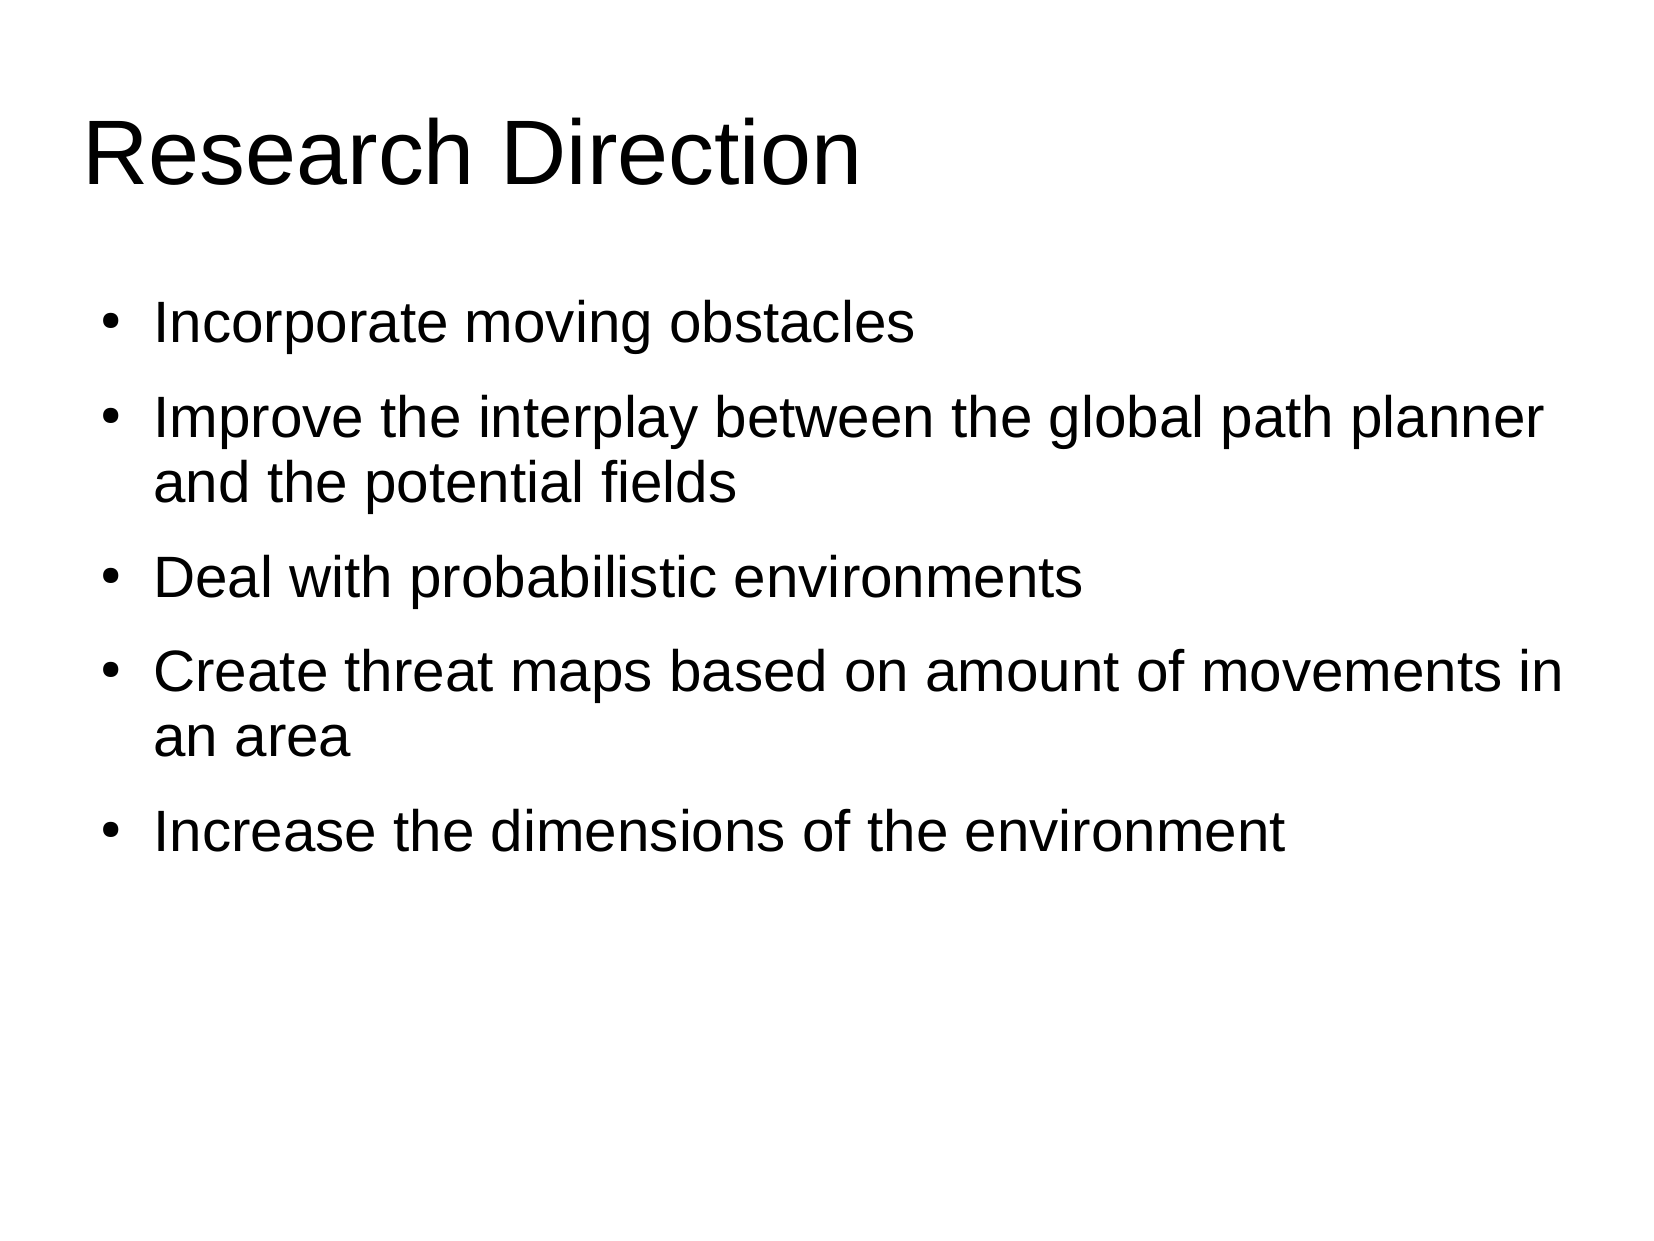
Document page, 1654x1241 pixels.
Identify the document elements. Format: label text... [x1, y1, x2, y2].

title Research Direction [82, 49, 1571, 257]
list Incorporate moving obstacles Improve the interplay between the global path planner and the potential fields Deal with probabilistic environments Create threat maps based on amount of movements in an area Increase the dimensions of the environment [82, 290, 1571, 1010]
